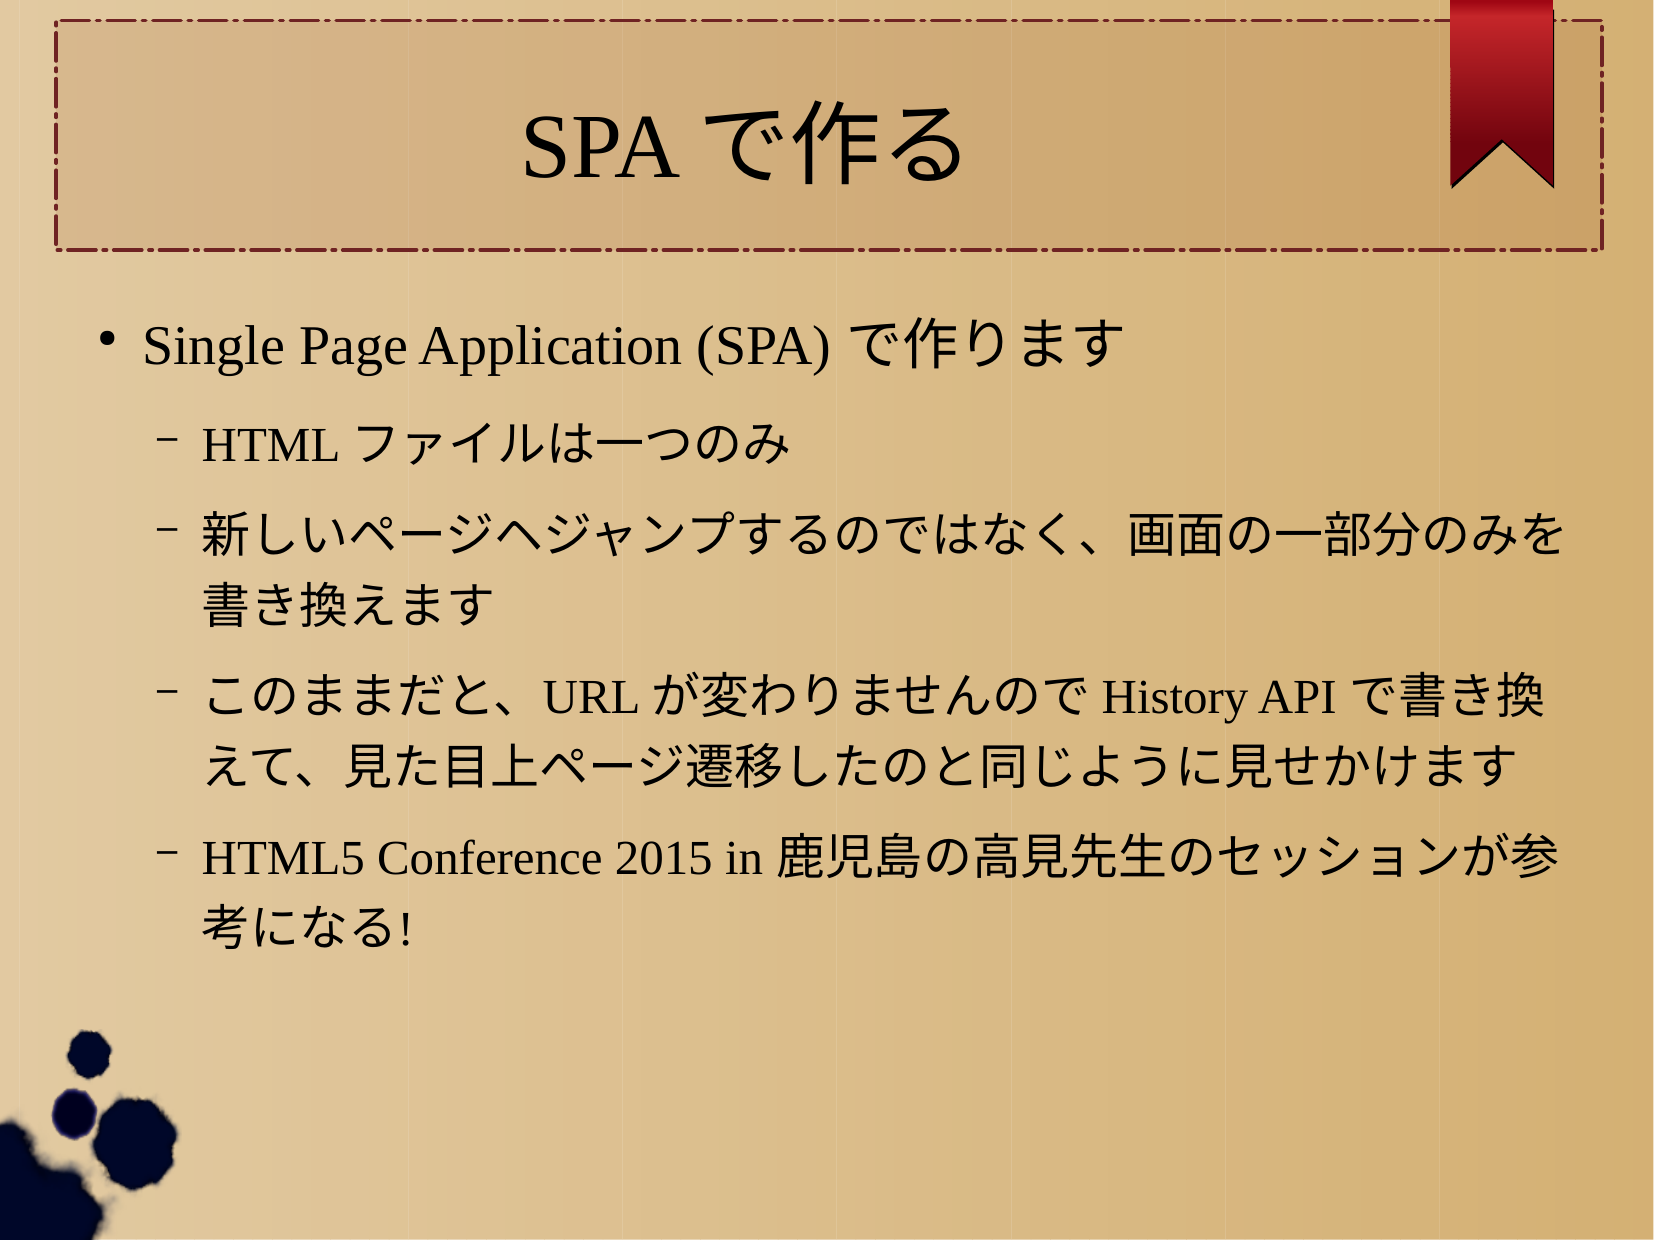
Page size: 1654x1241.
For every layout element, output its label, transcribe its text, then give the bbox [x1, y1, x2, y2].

title SPA で作る [82, 47, 1412, 229]
list Single Page Application (SPA) で作ります HTML ファイルは一つのみ 新しいページヘジャンプするのではなく、画面の一部分のみを書き換えます このままだと、URL が変わりませんので History API で書き換えて、見た目上ページ遷移したのと同じように見せかけます HTML5 Conference 2015 in 鹿児島の高見先生のセッションが参考になる! [82, 299, 1571, 1019]
